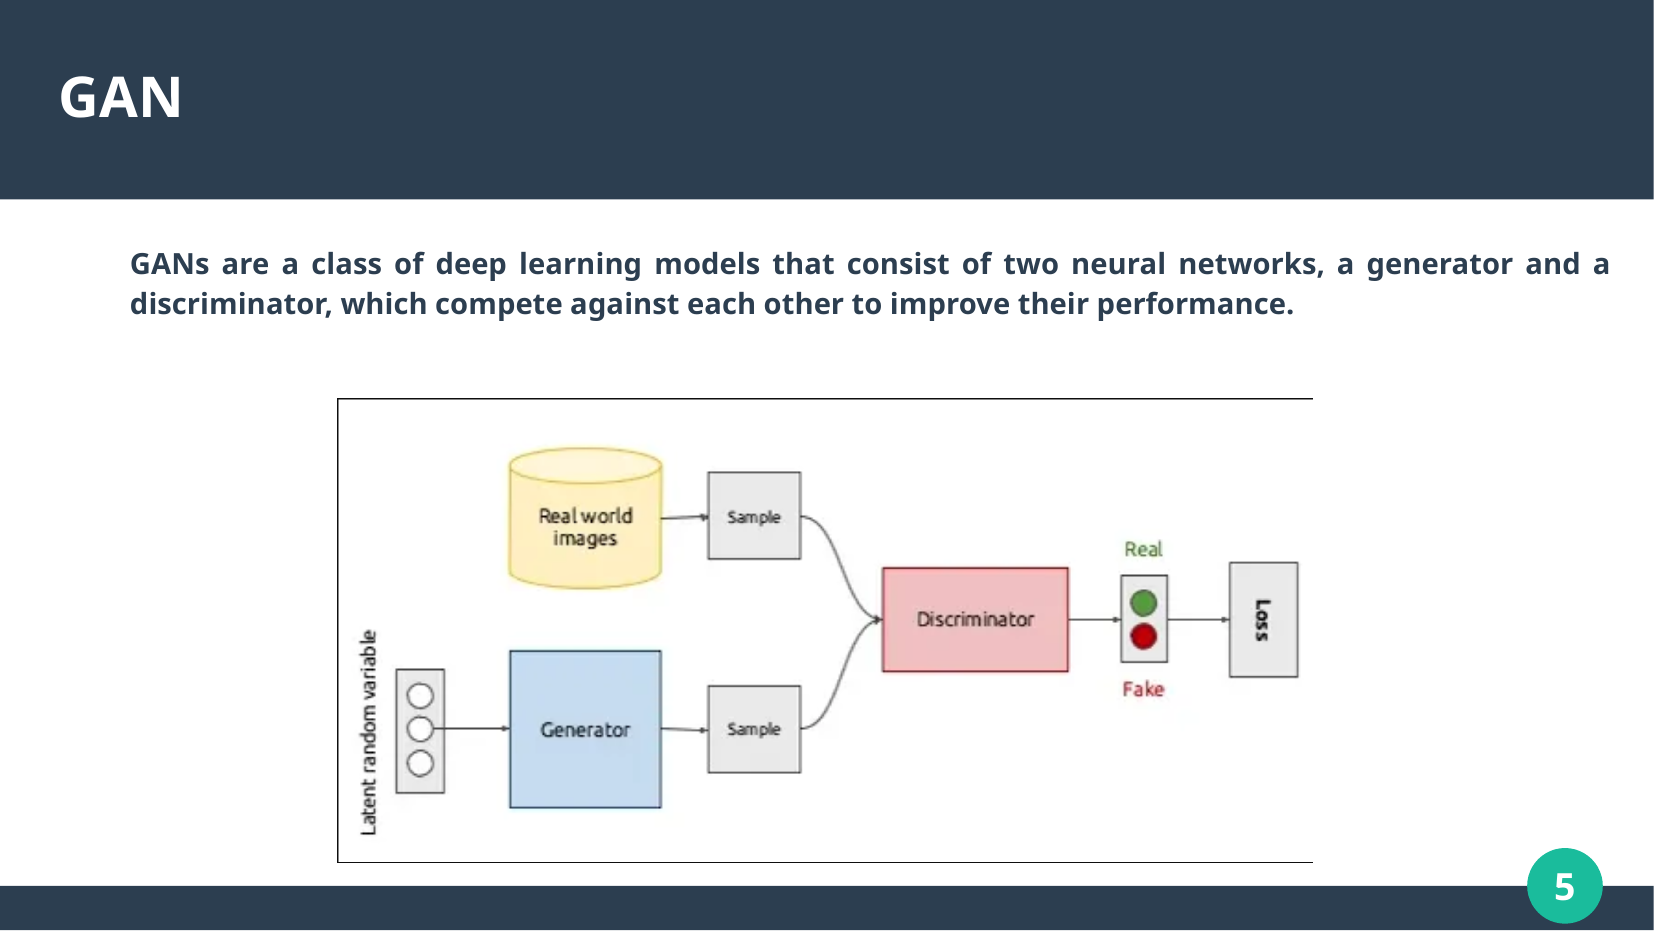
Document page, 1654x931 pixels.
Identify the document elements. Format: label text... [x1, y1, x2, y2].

picture [337, 398, 1313, 863]
list GANs are a class of deep learning models that consist of two neural networks, a generator and a discriminator, which compete against each other to improve their performance. [59, 243, 1613, 376]
title GAN [59, 37, 1595, 156]
